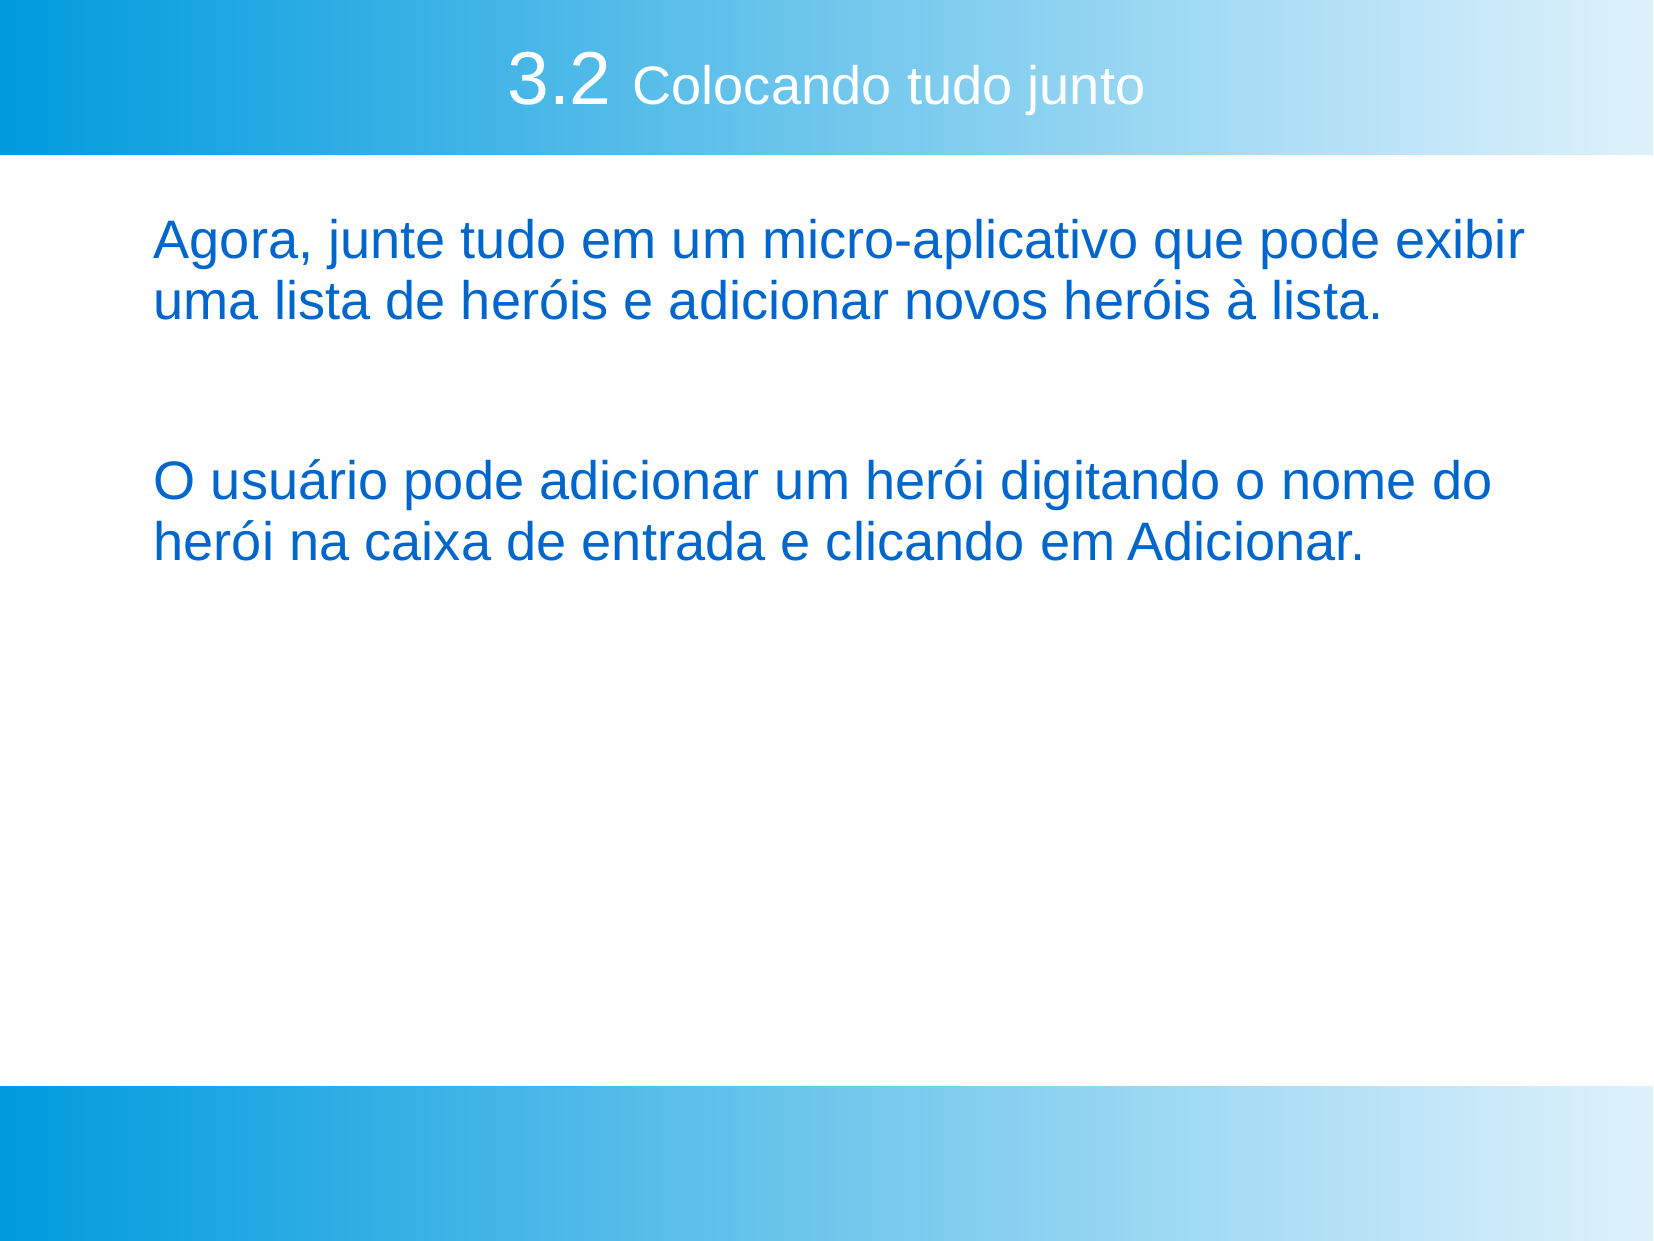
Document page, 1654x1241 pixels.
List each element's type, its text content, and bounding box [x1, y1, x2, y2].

list Agora, junte tudo em um micro-aplicativo que pode exibir uma lista de heróis e adicionar novos heróis à lista. O usuário pode adicionar um herói digitando o nome do herói na caixa de entrada e clicando em Adicionar. [82, 210, 1571, 1036]
title 3.2 Colocando tudo junto [82, 5, 1571, 151]
